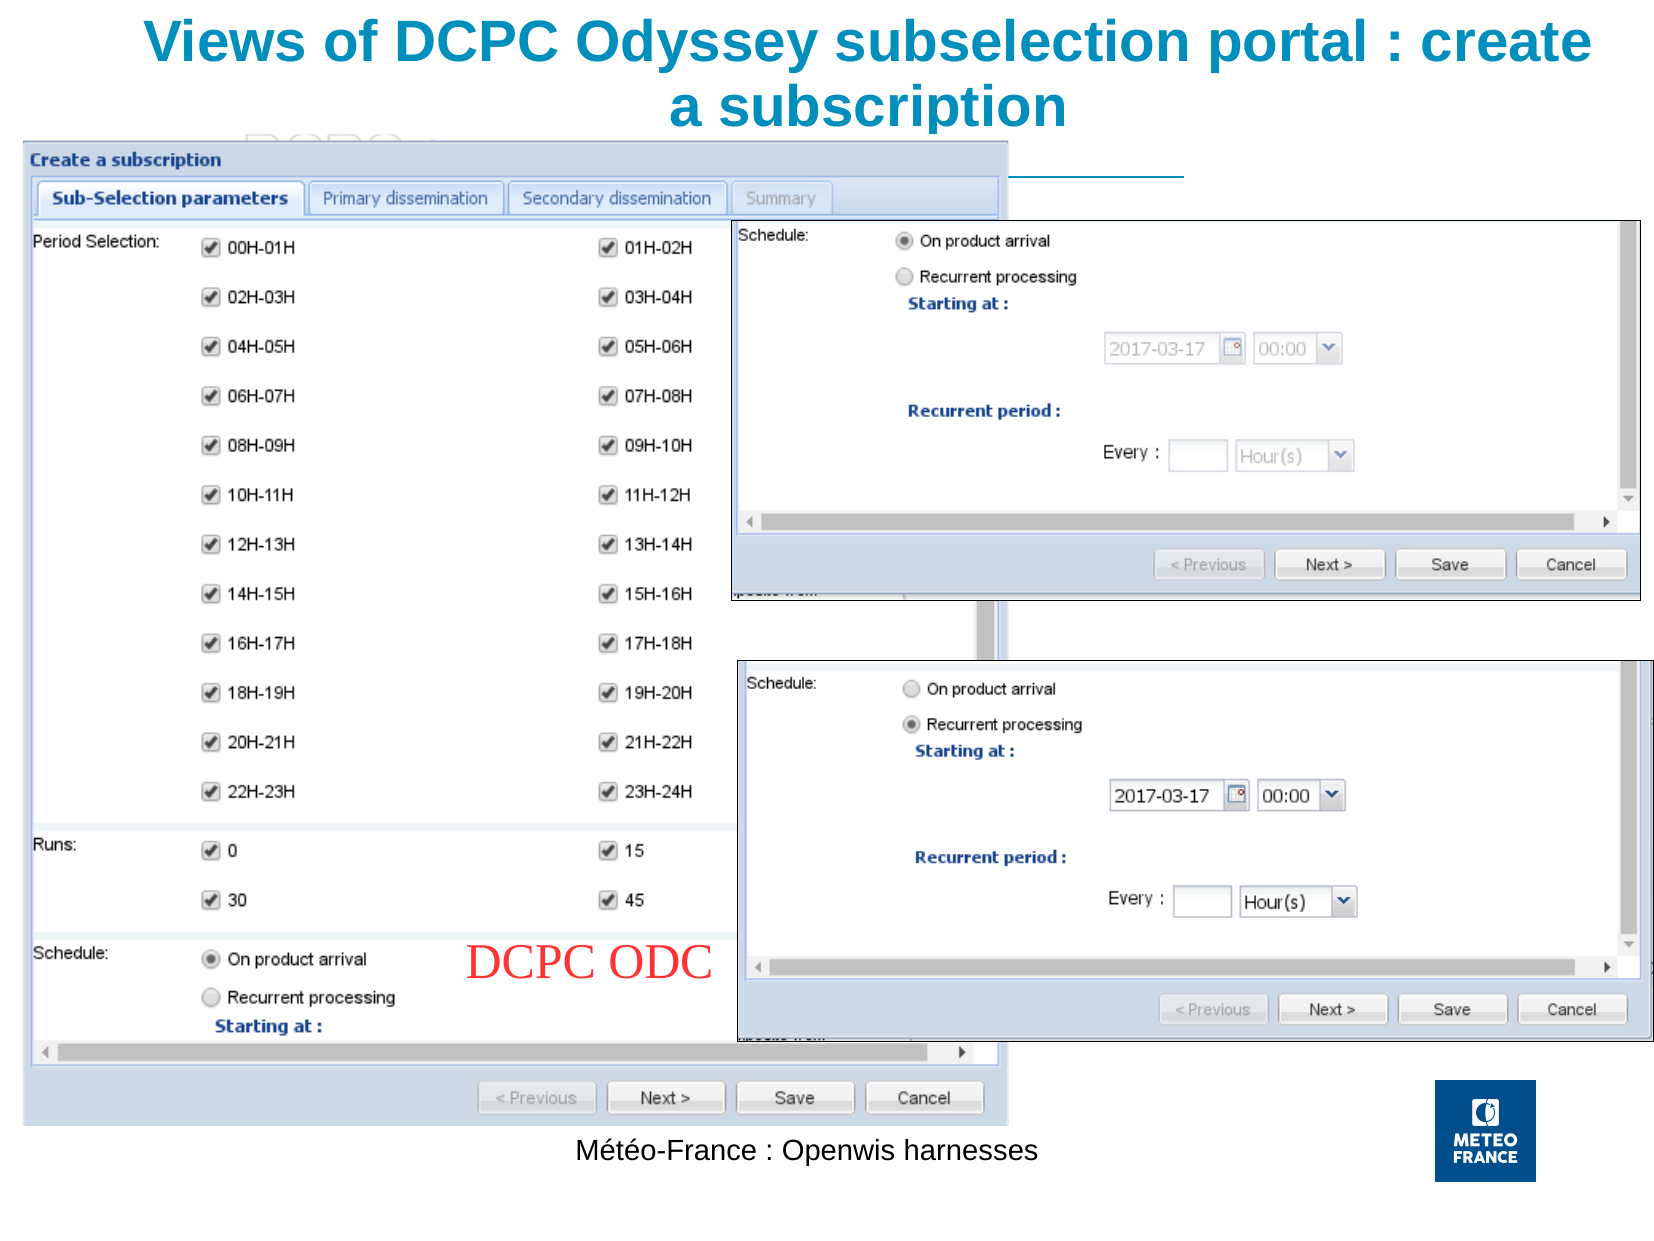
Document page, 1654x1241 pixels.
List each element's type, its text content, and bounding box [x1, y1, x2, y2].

title Views of DCPC Odyssey subselection portal : create a subscription [129, 8, 1609, 139]
picture [1435, 1080, 1536, 1182]
picture [22, 134, 1654, 1126]
